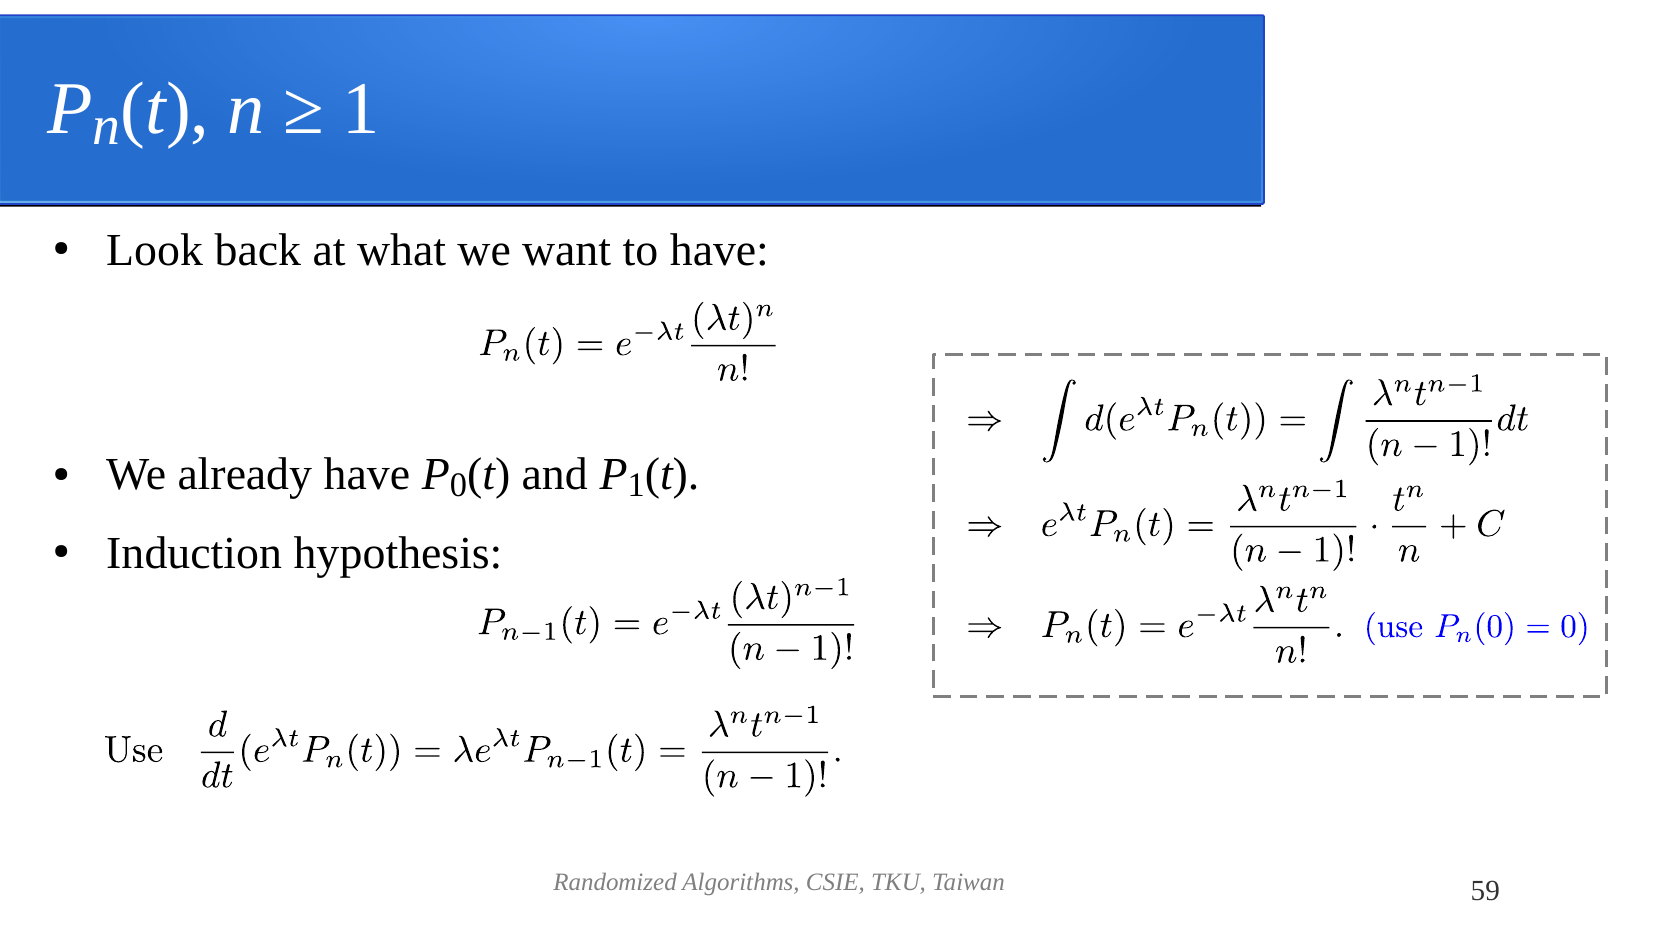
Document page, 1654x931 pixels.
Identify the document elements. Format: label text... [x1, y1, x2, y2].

picture [965, 374, 1588, 664]
title Pn(t), n ≥ 1 [47, 35, 1199, 189]
picture [103, 705, 840, 797]
picture [476, 300, 778, 383]
picture [476, 577, 855, 670]
list Look back at what we want to have: We already have P0(t) and P1(t). Induction hypothesis: [35, 224, 1524, 764]
